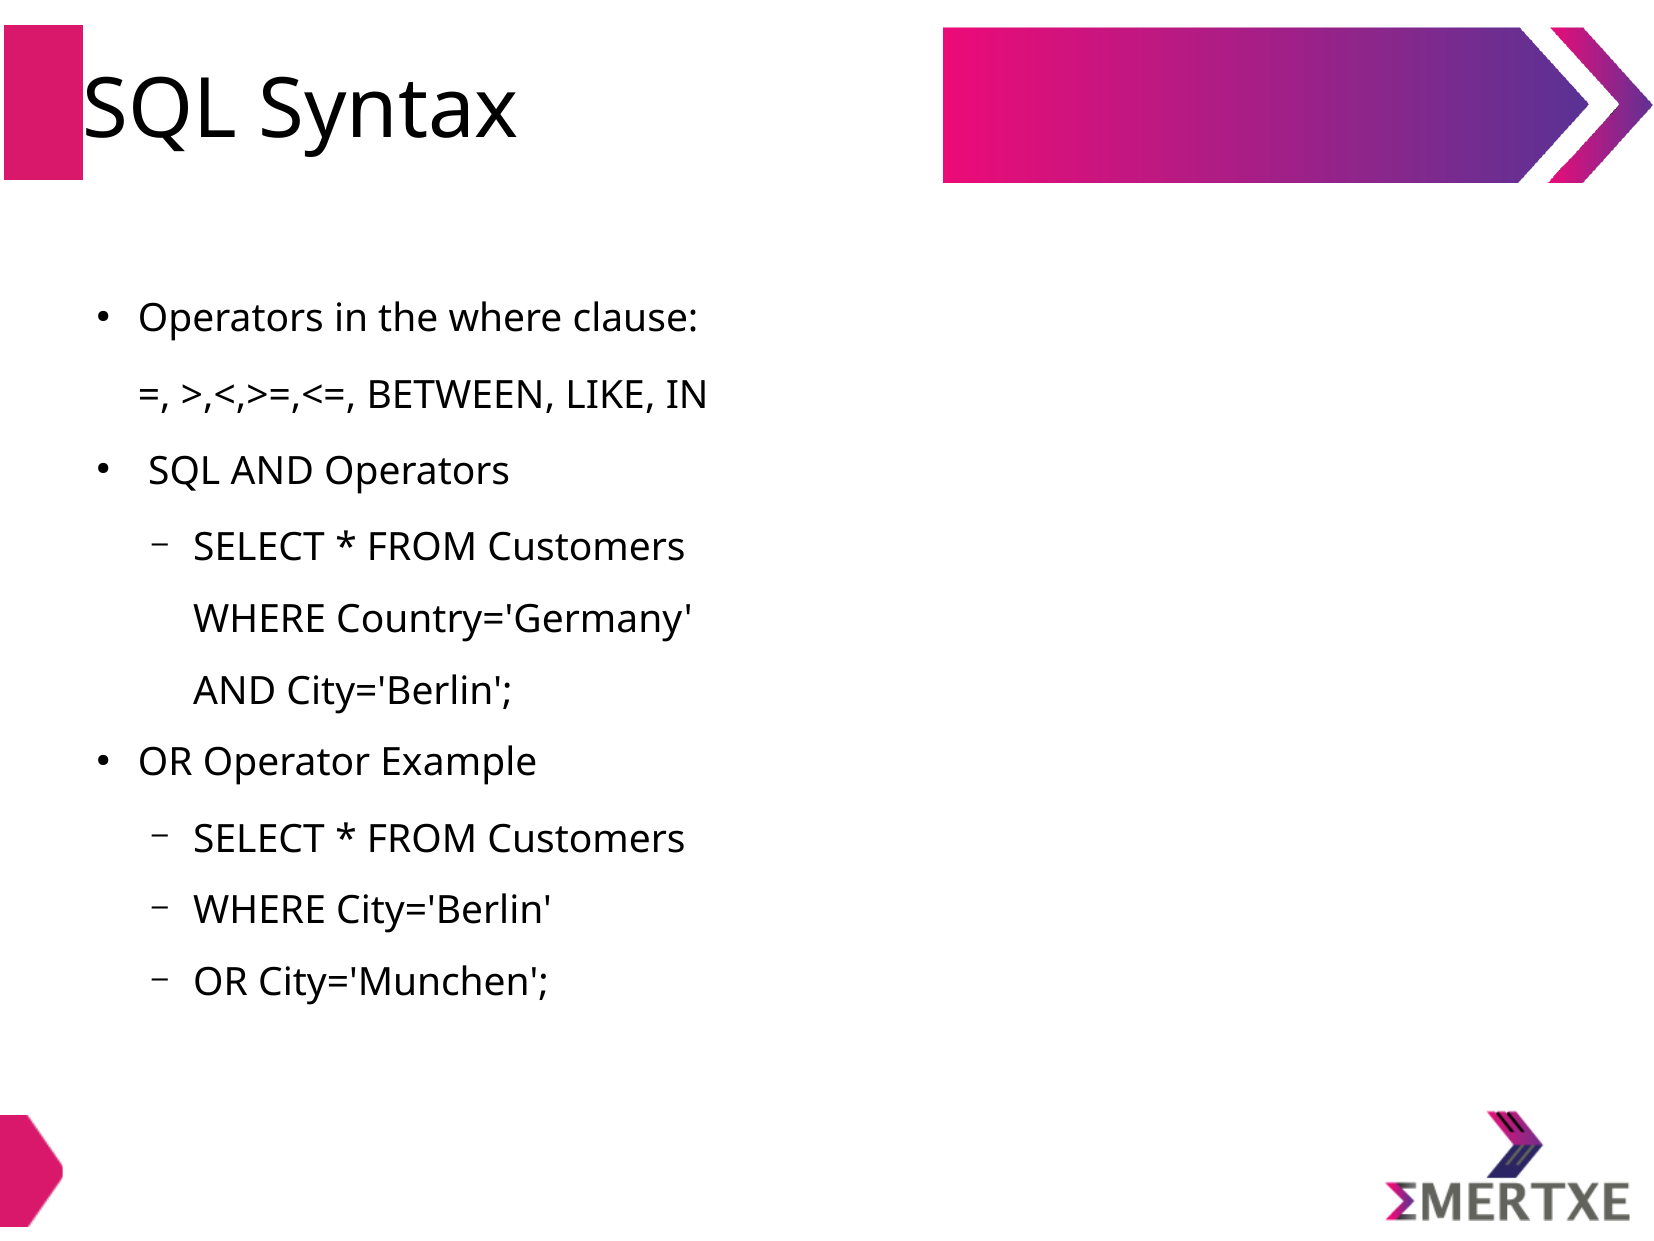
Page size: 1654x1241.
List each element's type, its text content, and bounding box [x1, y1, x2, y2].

picture [1571, 27, 1653, 183]
title SQL Syntax [82, 2, 1571, 210]
list Operators in the where clause: =, >,<,>=,<=, BETWEEN, LIKE, IN SQL AND Operators SELECT * FROM Customers WHERE Country='Germany' AND City='Berlin'; OR Operator Example SELECT * FROM Customers WHERE City='Berlin' OR City='Munchen'; [82, 290, 1571, 1010]
picture [1385, 1107, 1631, 1221]
